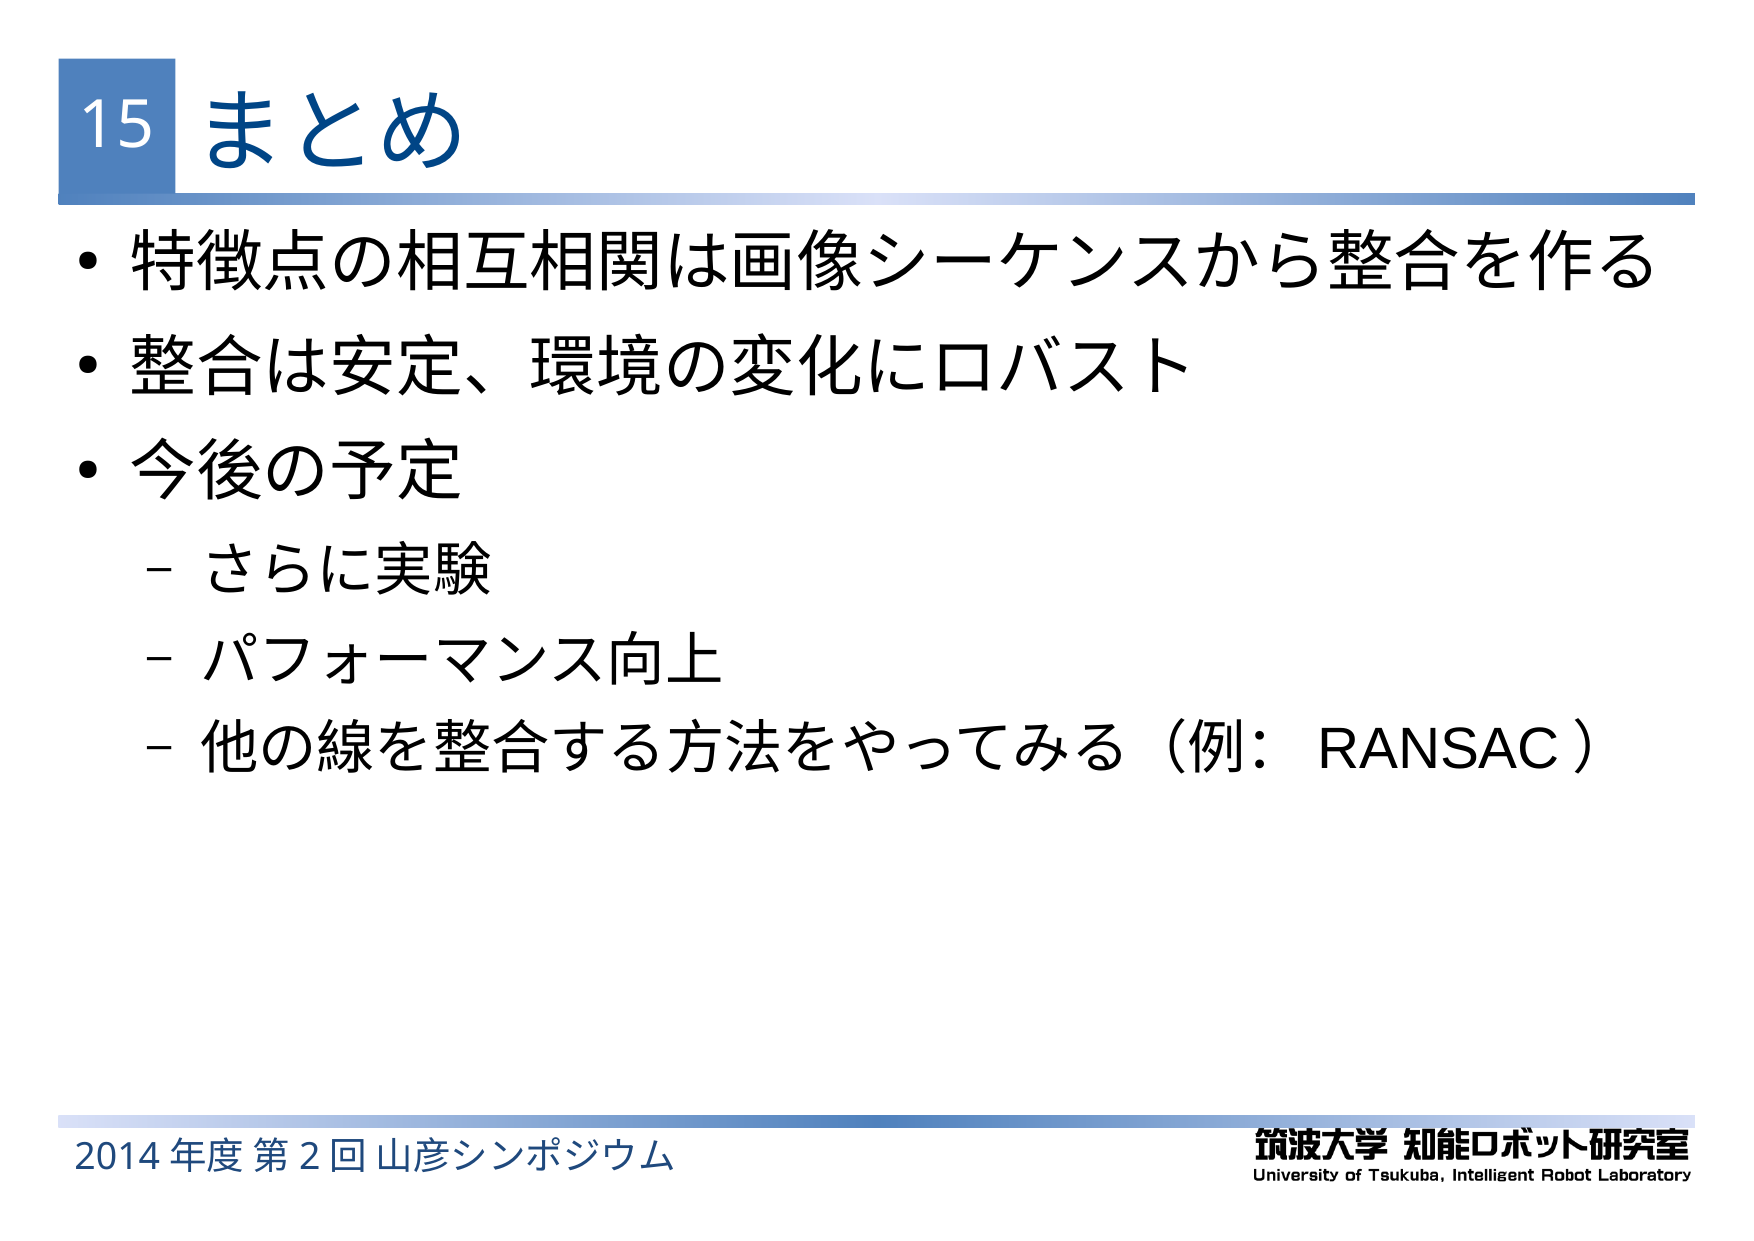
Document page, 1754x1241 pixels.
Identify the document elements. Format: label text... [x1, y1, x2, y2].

picture [1252, 1127, 1691, 1182]
title まとめ [193, 61, 1651, 205]
list 特徴点の相互相関は画像シーケンスから整合を作る 整合は安定、環境の変化にロバスト 今後の予定 さらに実験 パフォーマンス向上 他の線を整合する方法をやってみる（例：RANSAC） [58, 223, 1696, 1116]
